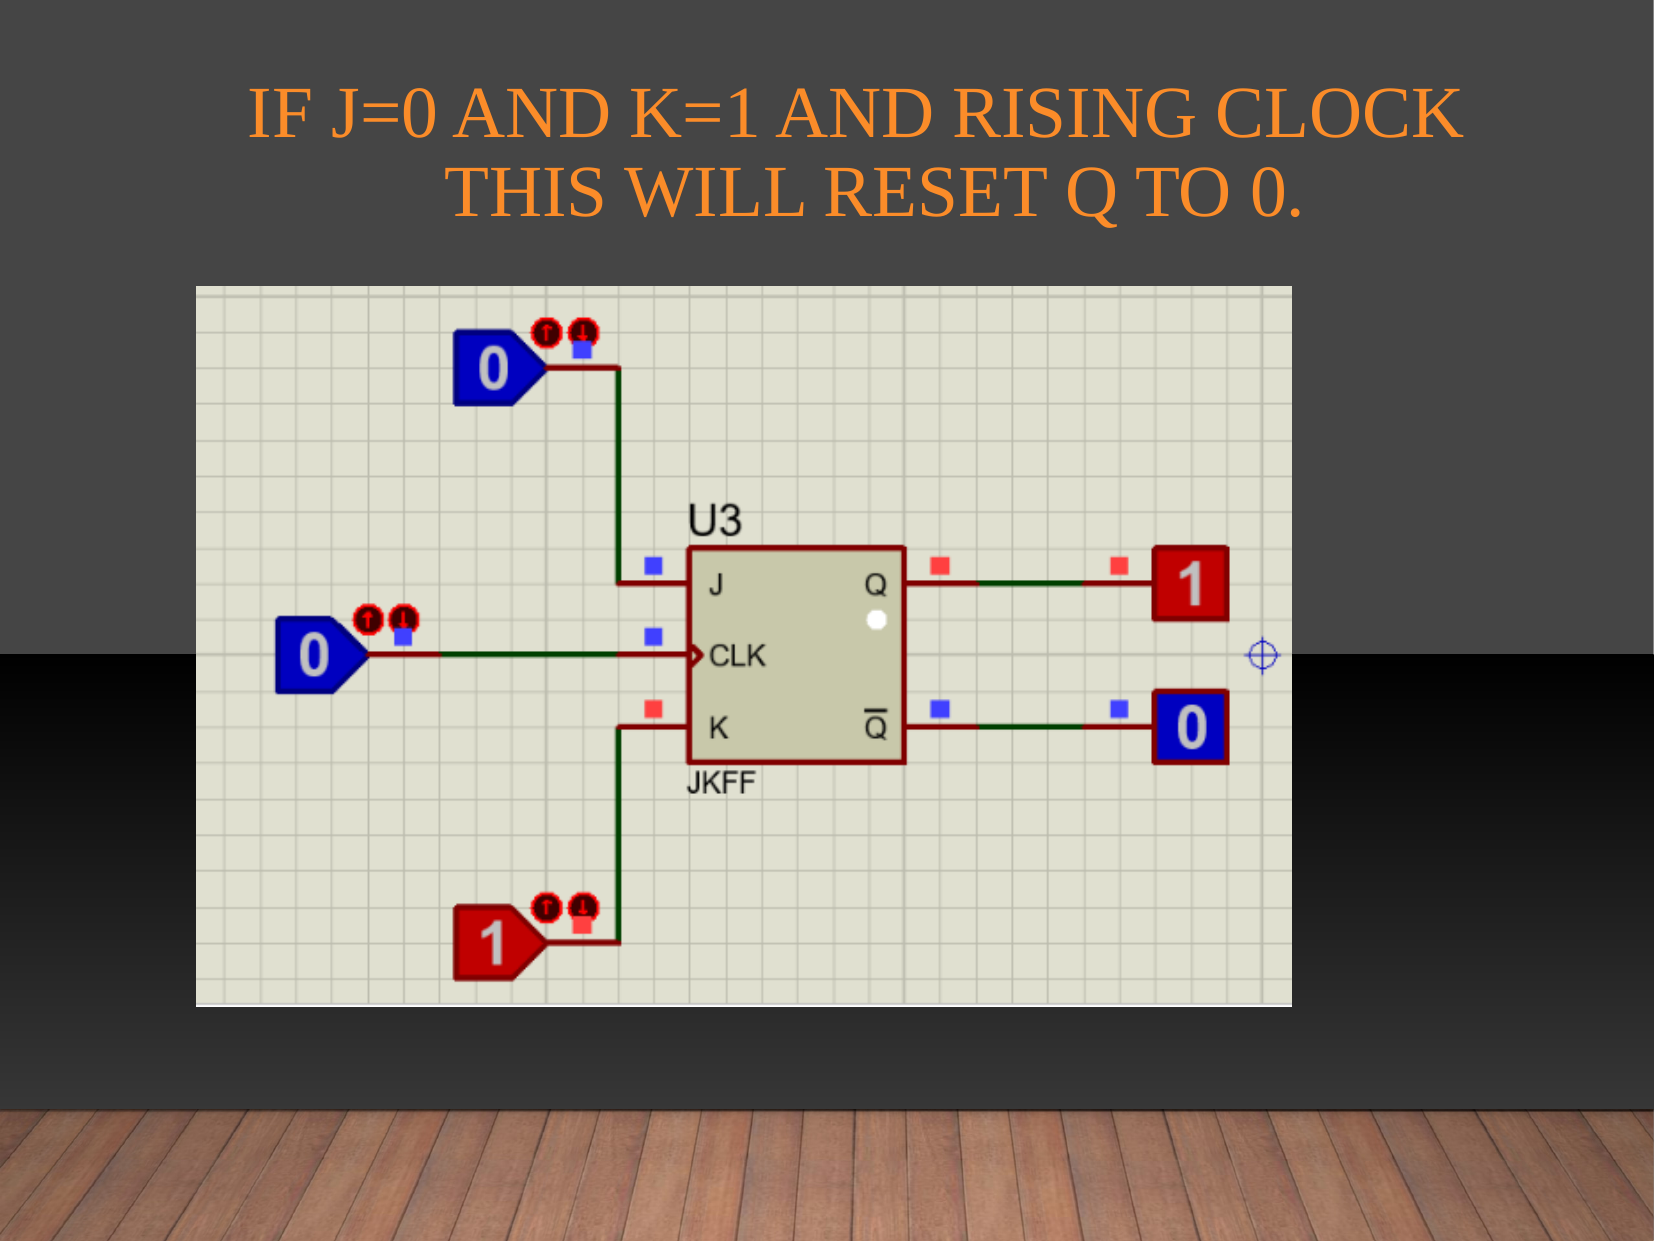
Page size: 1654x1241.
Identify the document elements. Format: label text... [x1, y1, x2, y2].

picture [196, 286, 1292, 1007]
title if j=0 and k=1 and rising clock this will reset Q to 0. [0, 49, 1489, 257]
